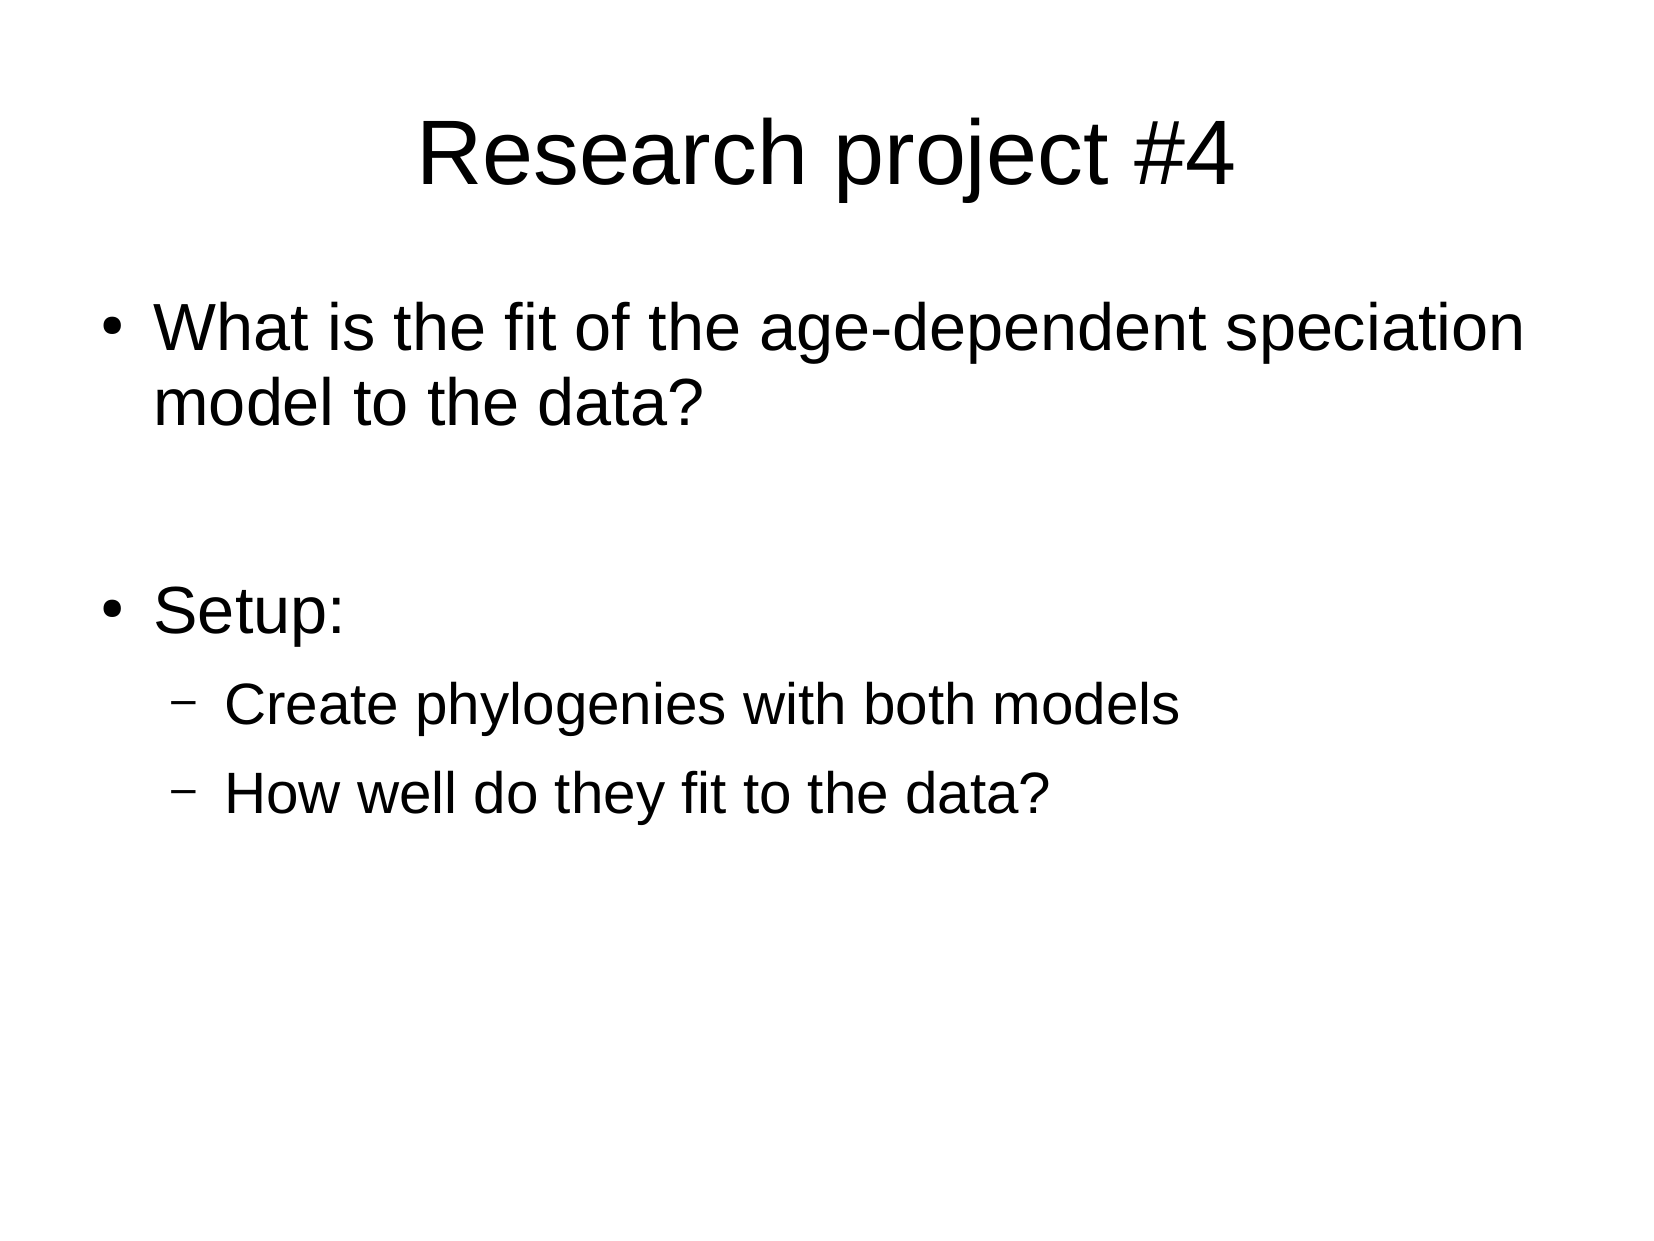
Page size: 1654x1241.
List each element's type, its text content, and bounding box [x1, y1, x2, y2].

list What is the fit of the age-dependent speciation model to the data? Setup: Create phylogenies with both models How well do they fit to the data? [82, 290, 1571, 1010]
title Research project #4 [82, 49, 1571, 257]
